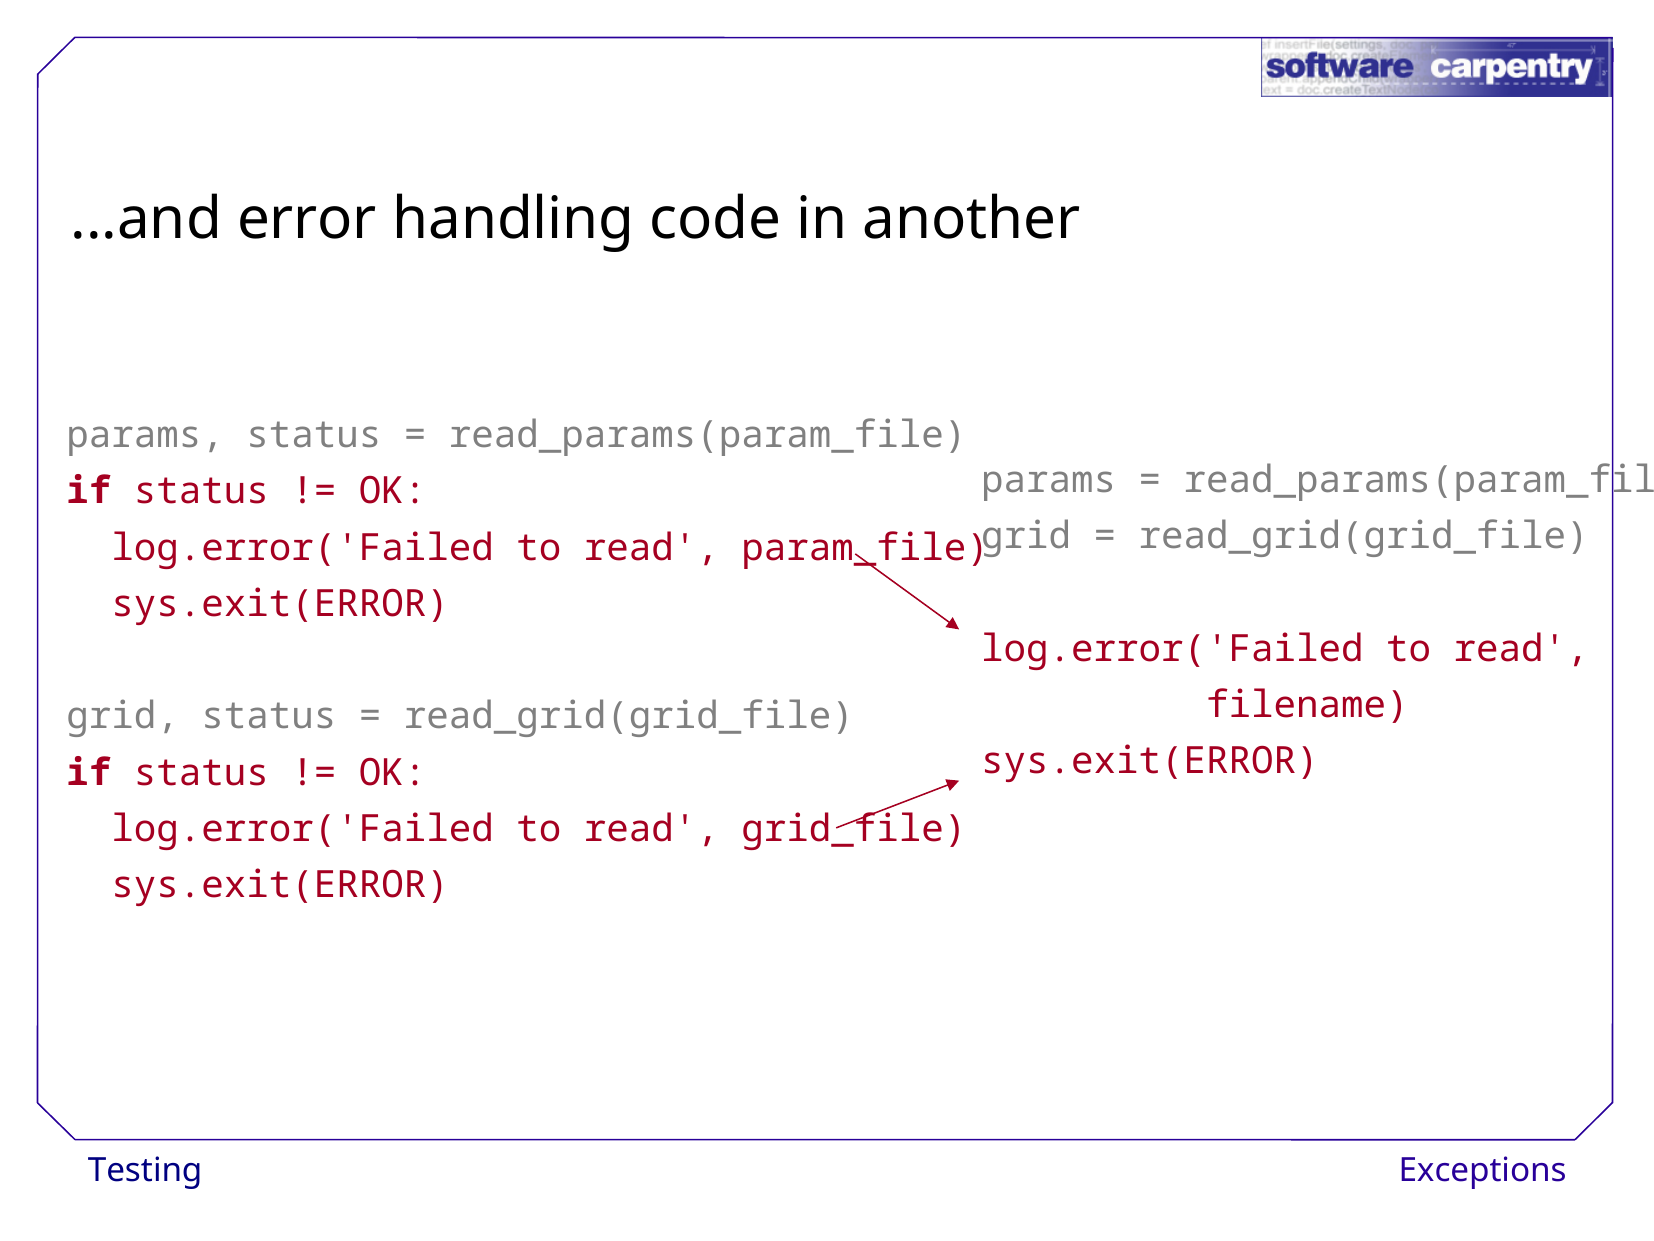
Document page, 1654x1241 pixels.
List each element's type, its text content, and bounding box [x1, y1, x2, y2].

text_box params, status = read_params(param_file) if status != OK: log.error('Failed to read', param_file) sys.exit(ERROR) grid, status = read_grid(grid_file) if status != OK: log.error('Failed to read', grid_file) sys.exit(ERROR) [51, 391, 875, 933]
text_box params = read_params(param_file) grid = read_grid(grid_file) log.error('Failed to read', filename) sys.exit(ERROR) [921, 391, 1546, 933]
text_box ...and error handling code in another [56, 138, 1246, 259]
picture [1261, 39, 1613, 97]
